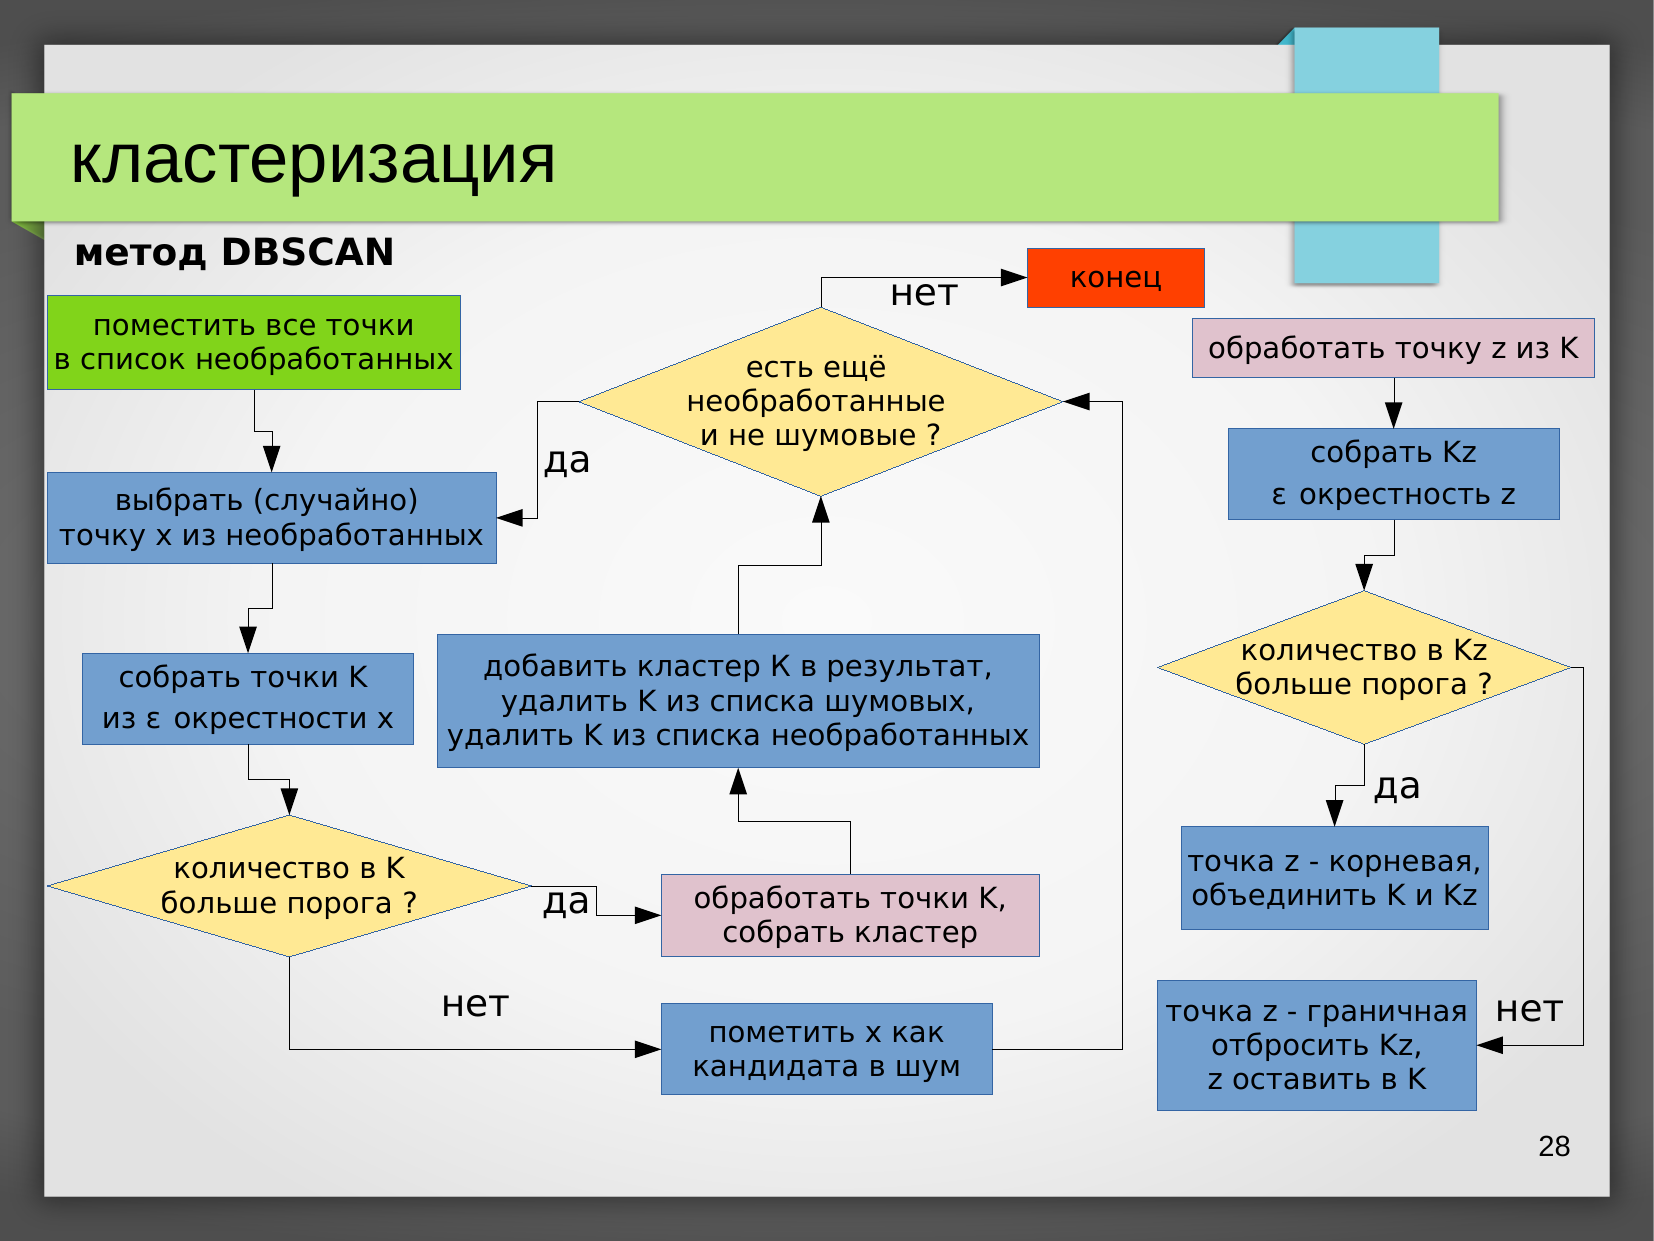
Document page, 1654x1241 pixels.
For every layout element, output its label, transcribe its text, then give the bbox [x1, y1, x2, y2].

text_box точка z - граничная отбросить Kz, z оставить в K [1157, 980, 1477, 1111]
text_box метод DBSCAN [59, 223, 544, 308]
text_box количество в K больше порога ? [47, 815, 532, 957]
title кластеризация [70, 118, 1205, 199]
text_box пометить х как кандидата в шум [661, 1003, 993, 1095]
text_box собрать точки K из ε окрестности х [82, 653, 414, 745]
text_box количество в Kz больше порога ? [1157, 590, 1571, 745]
text_box добавить кластер К в результат, удалить K из списка шумовых, удалить K из списка необработанных [437, 634, 1040, 768]
text_box обработать точки K, собрать кластер [661, 874, 1040, 957]
picture [0, 0, 1654, 1241]
text_box поместить все точки в список необработанных [47, 295, 461, 390]
text_box есть ещё необработанные и не шумовые ? [579, 307, 1062, 496]
text_box конец [1027, 248, 1205, 308]
text_box выбрать (случайно) точку х из необработанных [47, 472, 497, 564]
text_box точка z - корневая, объединить K и Kz [1181, 826, 1489, 930]
text_box обработать точку z из K [1192, 318, 1595, 378]
text_box собрать Kz ε окрестность z [1228, 428, 1560, 520]
